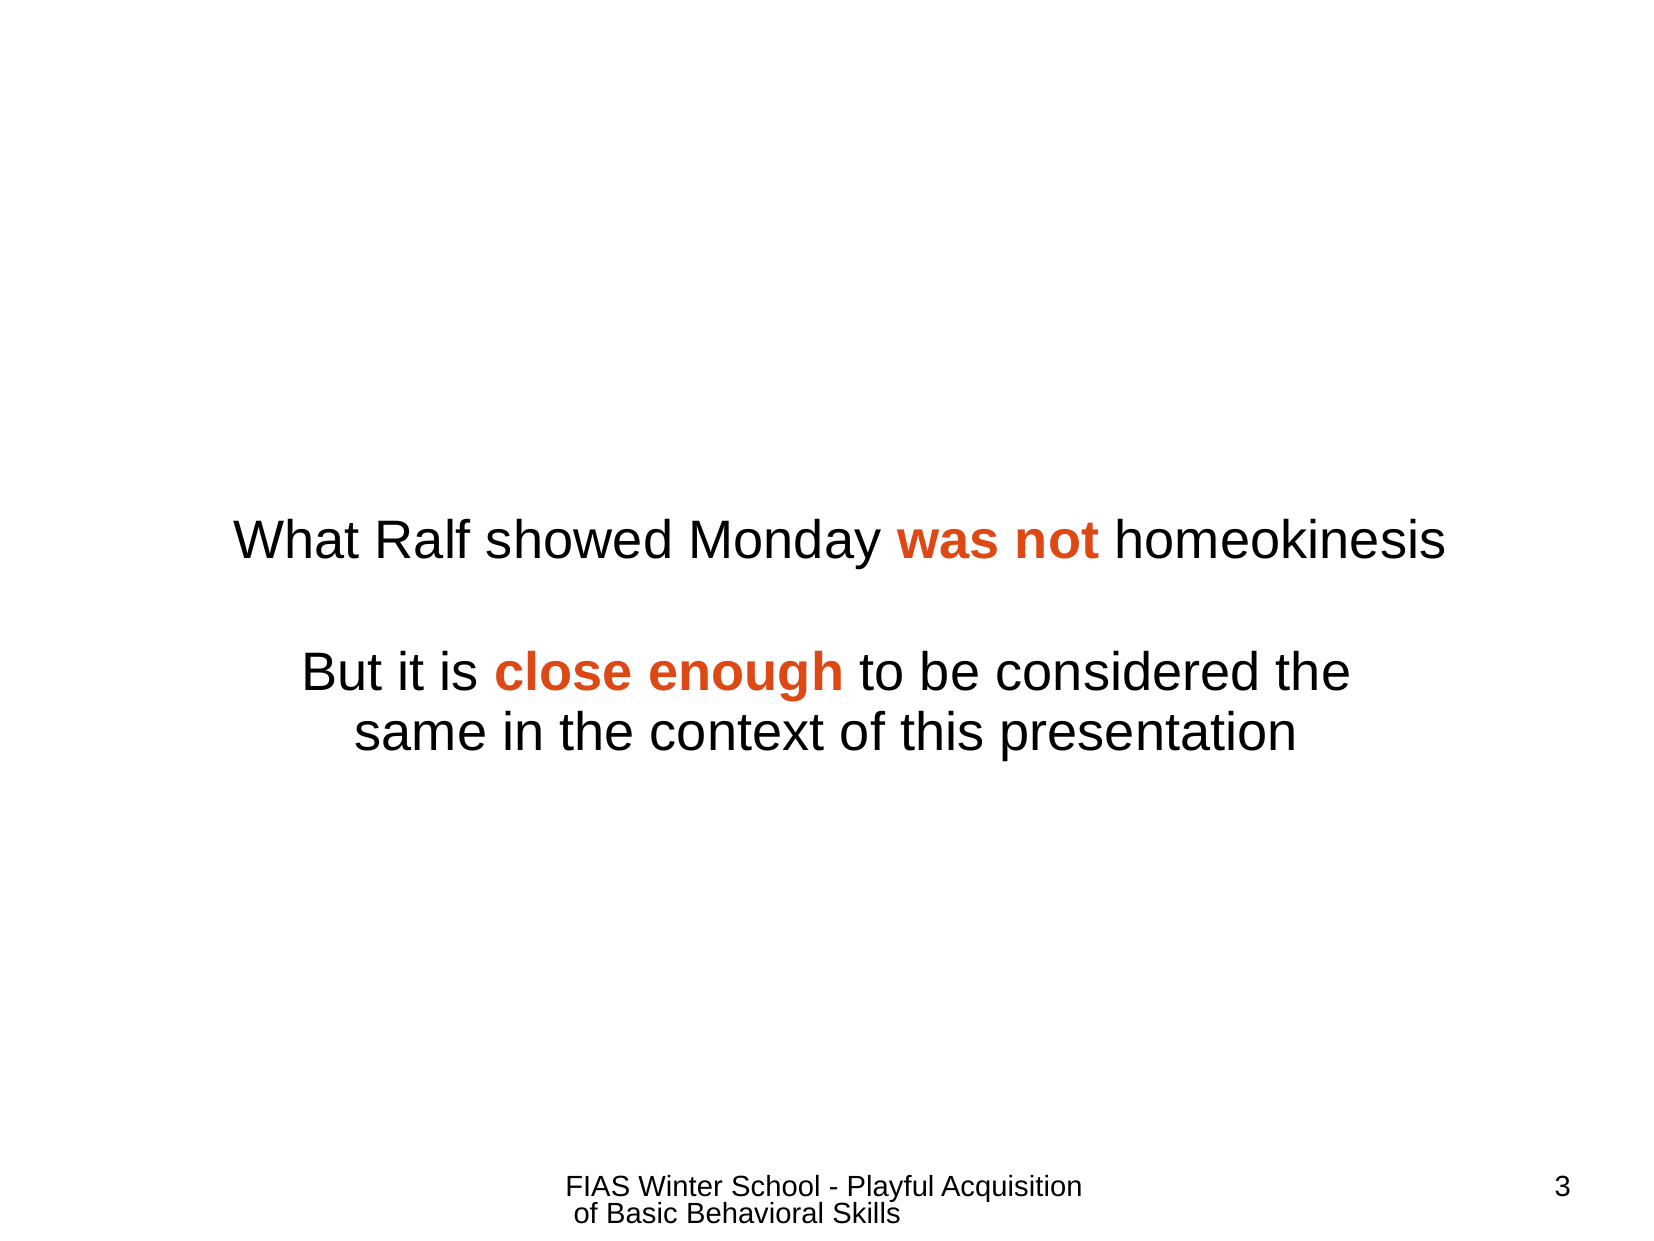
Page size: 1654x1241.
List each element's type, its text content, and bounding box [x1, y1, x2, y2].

text_box What Ralf showed Monday was not homeokinesis [120, 480, 1561, 601]
text_box But it is close enough to be considered the same in the context of this presentation [275, 641, 1378, 763]
